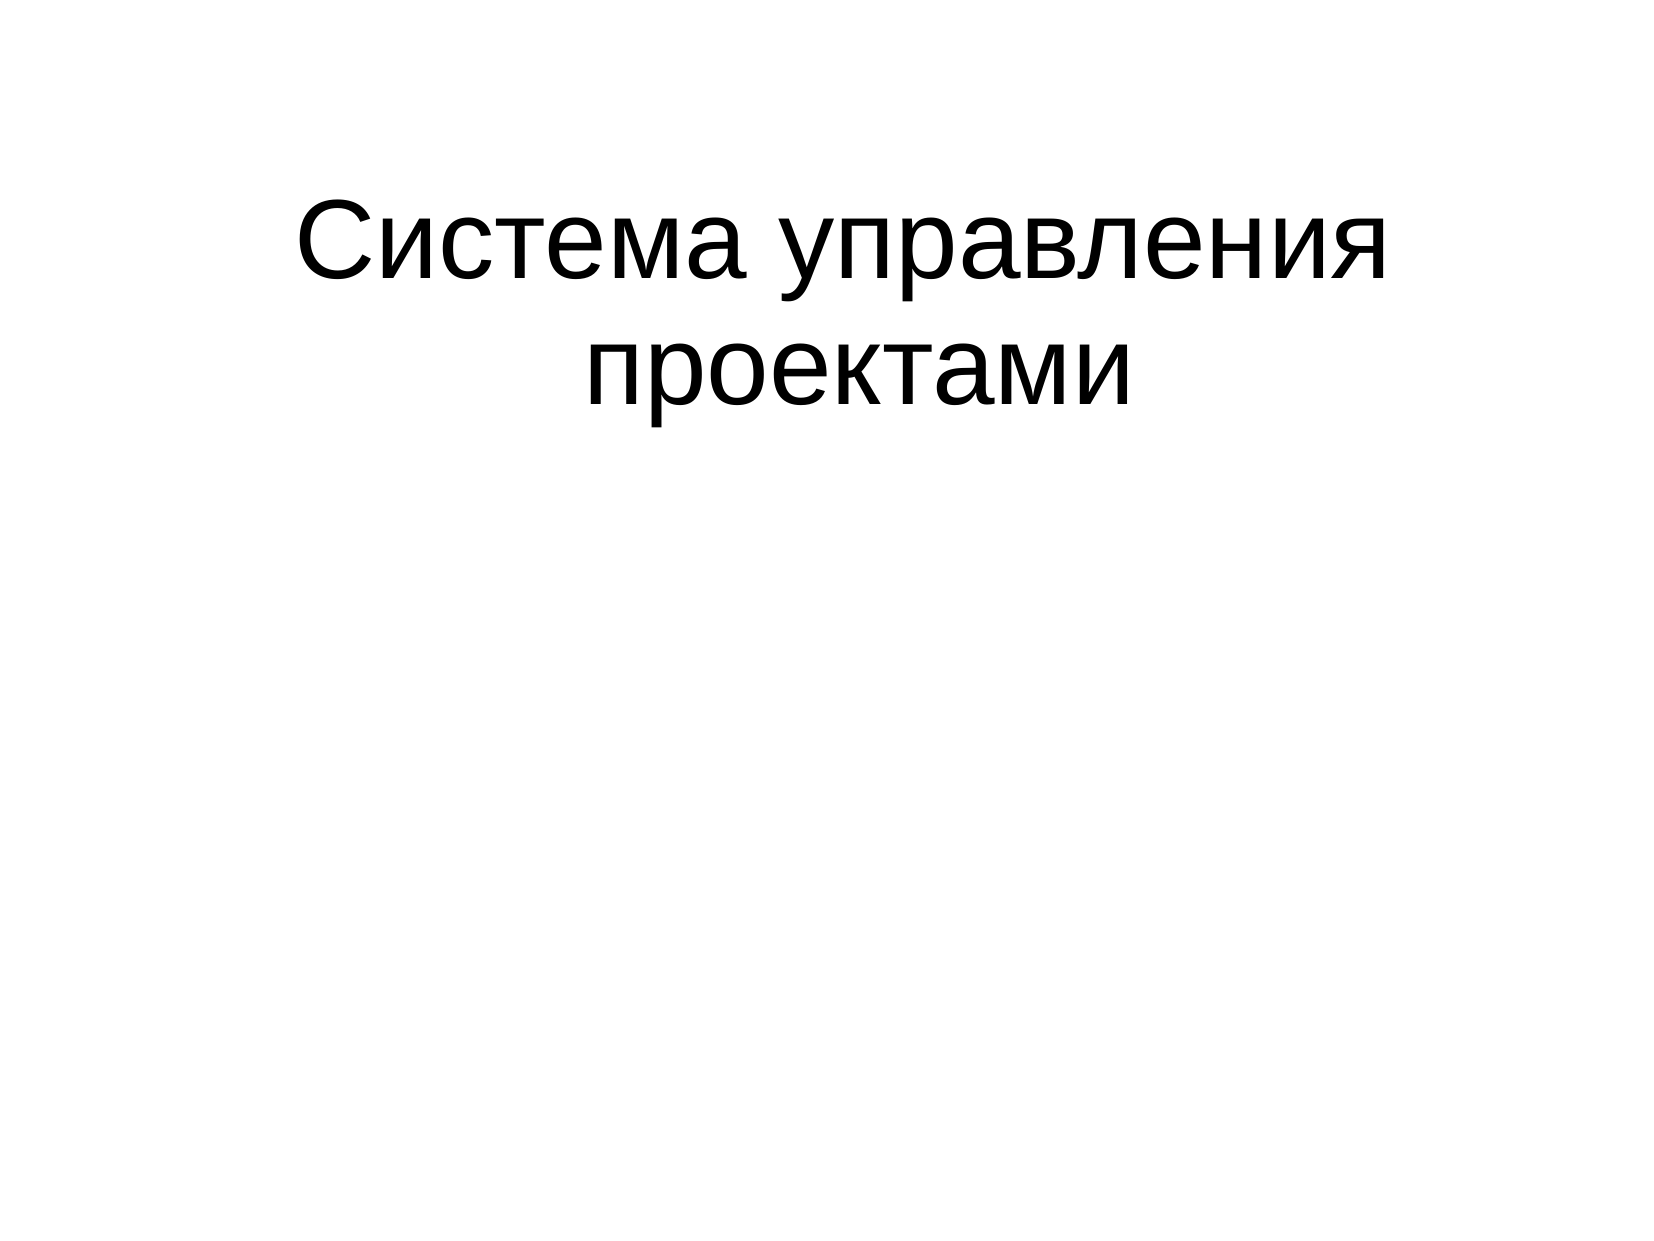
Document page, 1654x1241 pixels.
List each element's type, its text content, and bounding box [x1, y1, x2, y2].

title Система управления проектами [152, 177, 1565, 429]
